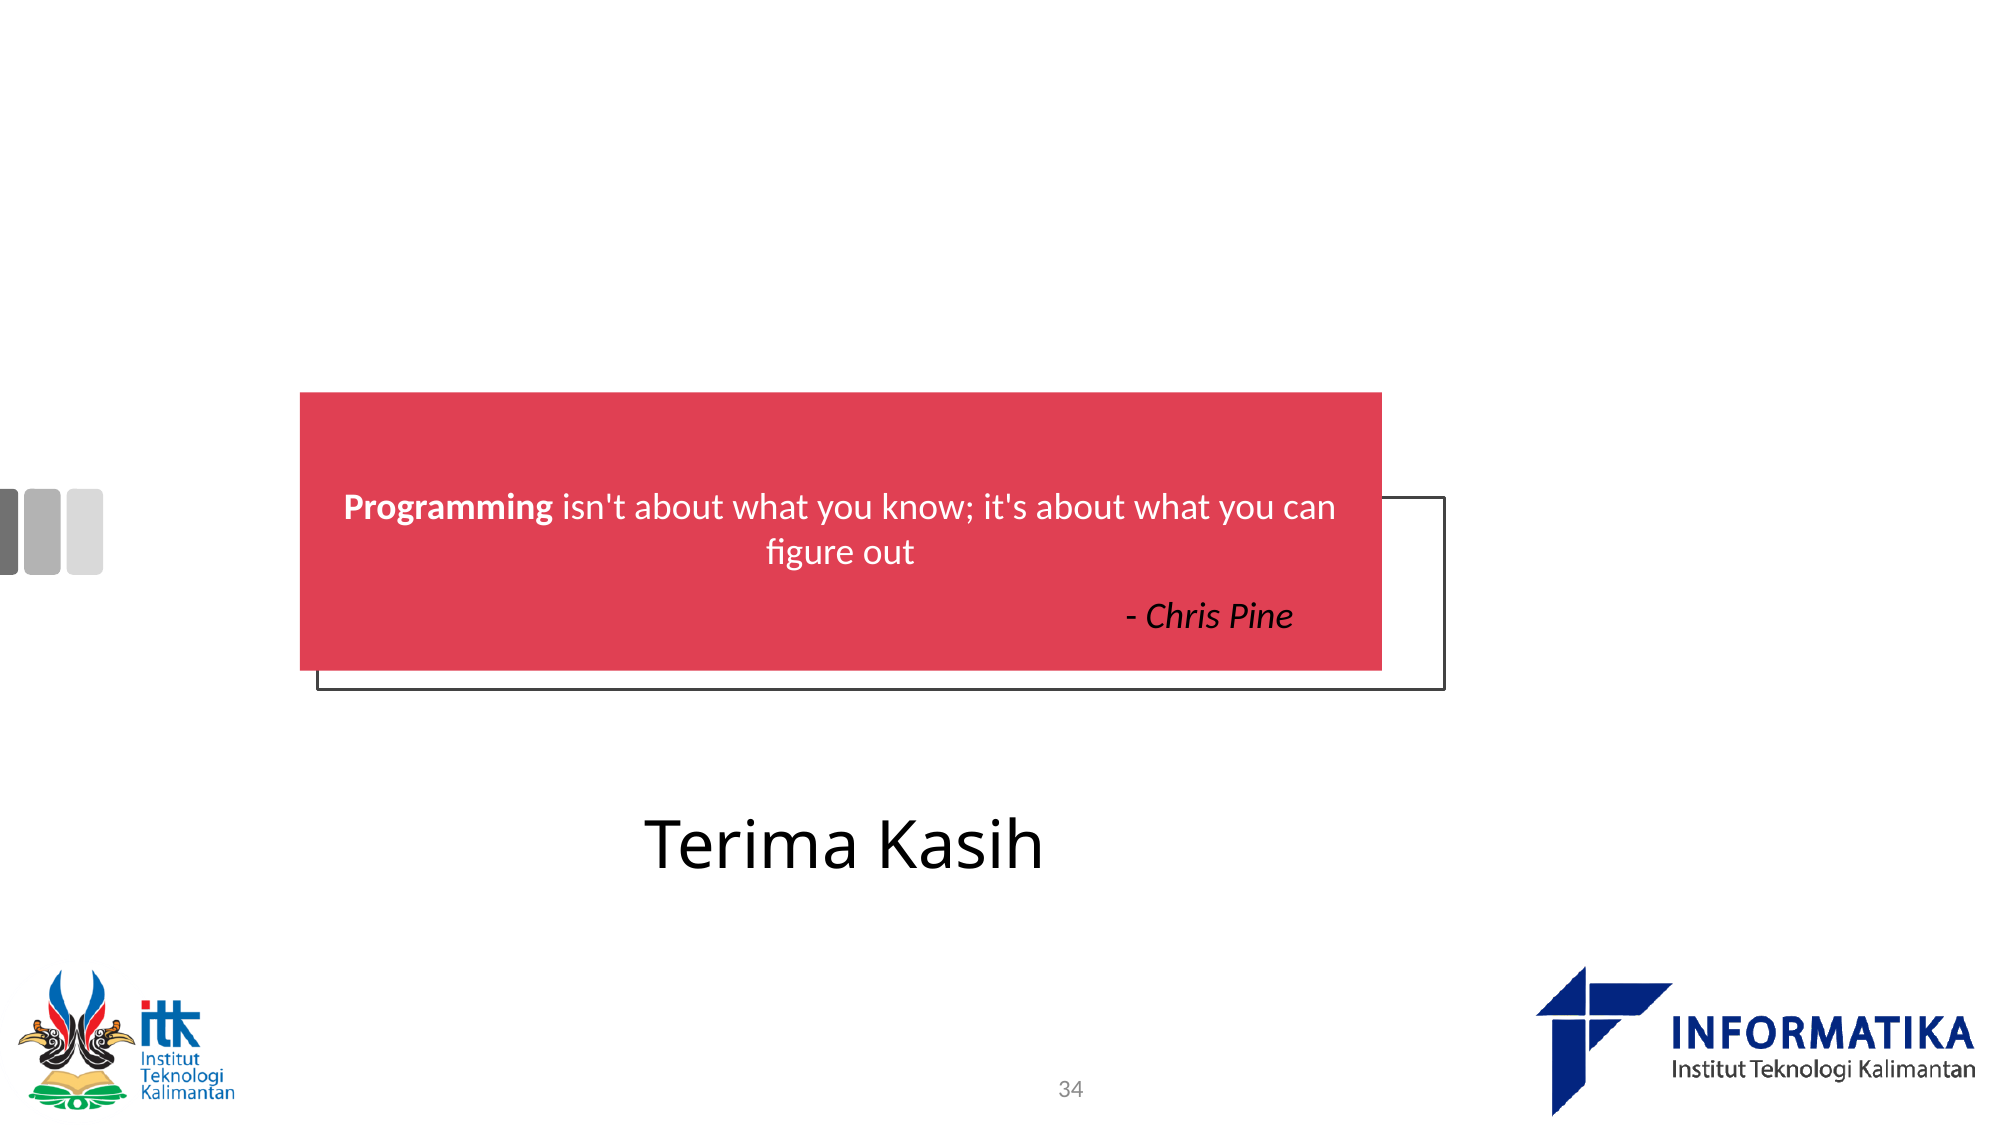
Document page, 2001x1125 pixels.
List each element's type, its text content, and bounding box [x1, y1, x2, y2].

picture [1534, 965, 1976, 1118]
text_box Programming isn't about what you know; it's about what you can figure out [299, 416, 1382, 588]
text_box [299, 392, 1382, 416]
picture [0, 935, 253, 1125]
text_box Terima Kasih [539, 740, 1152, 944]
text_box [299, 588, 1382, 671]
text_box - Chris Pine [1037, 587, 1382, 651]
